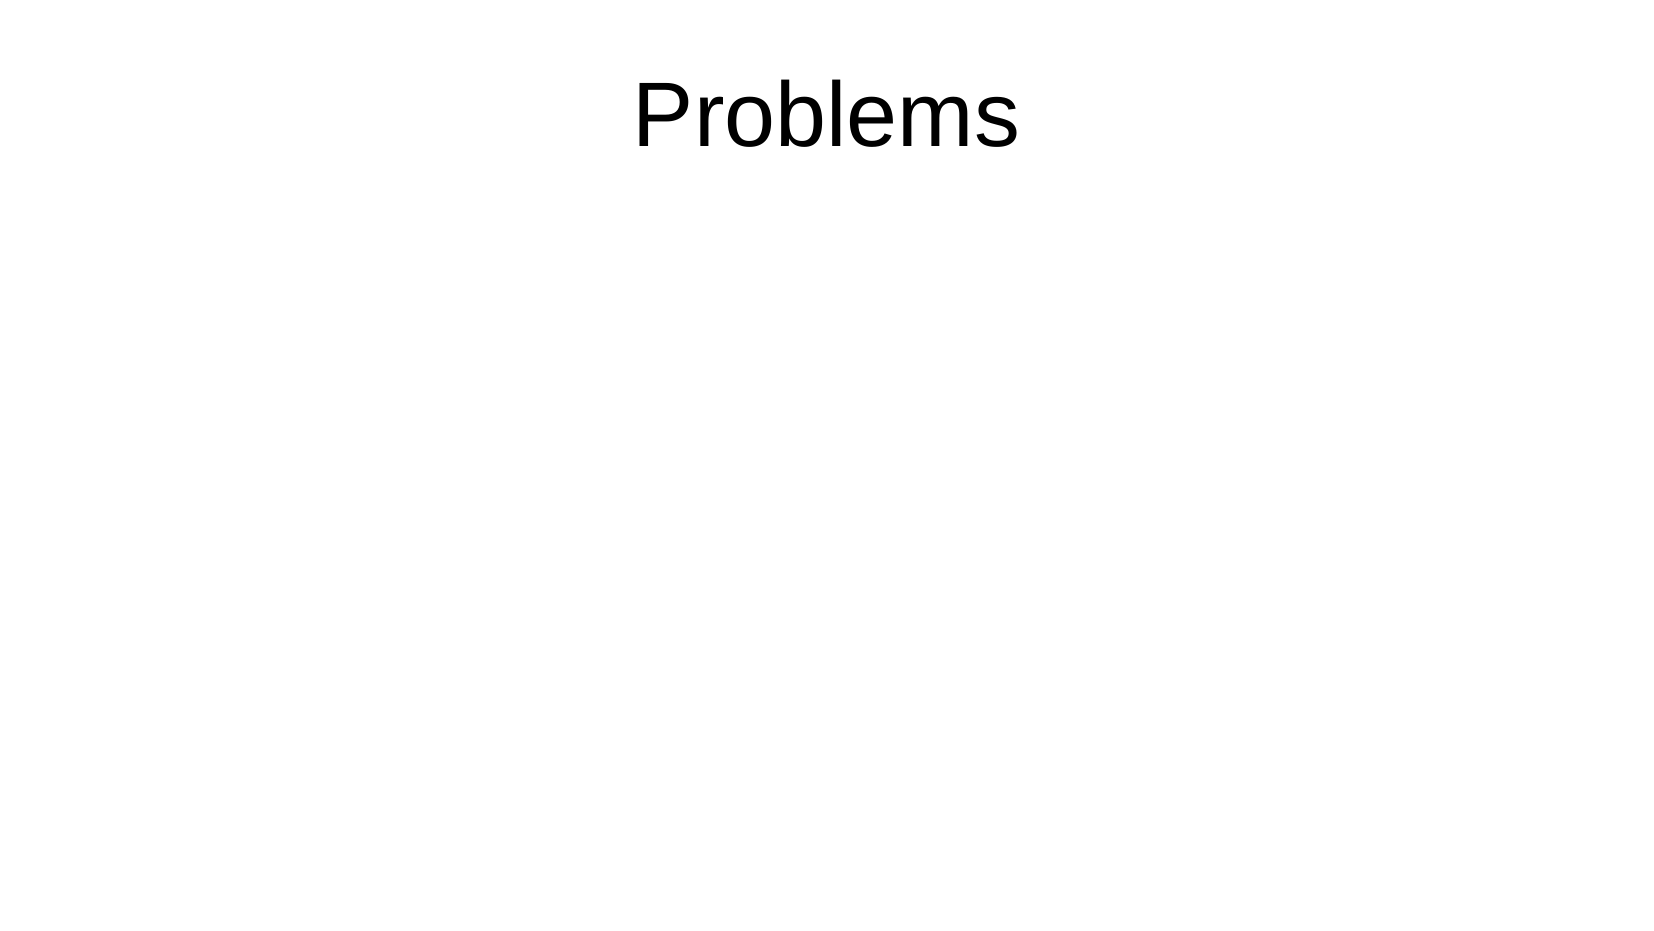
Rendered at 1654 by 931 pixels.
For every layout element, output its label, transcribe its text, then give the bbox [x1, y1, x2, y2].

title Problems [82, 37, 1571, 193]
